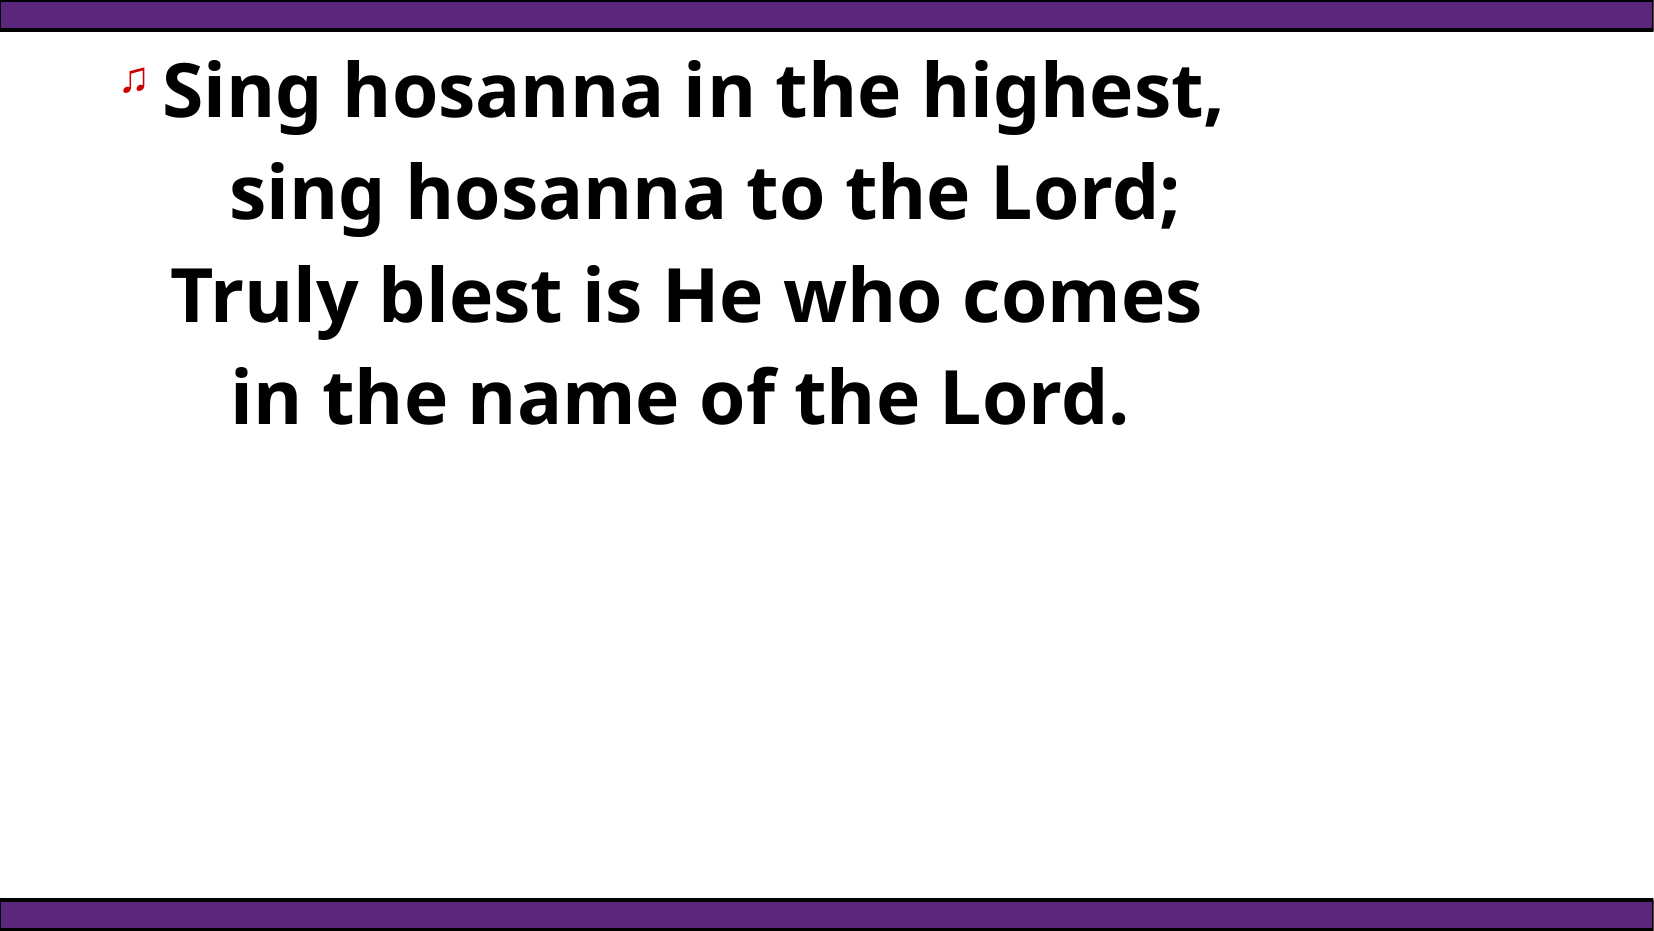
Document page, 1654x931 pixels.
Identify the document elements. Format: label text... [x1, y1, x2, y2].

picture [0, 31, 1654, 900]
text_box [0, 0, 1654, 31]
text_box [0, 900, 1654, 931]
text_box ♫ Sing hosanna in the highest, sing hosanna to the Lord; Truly blest is He who comes in the name of the Lord. [60, 30, 1606, 445]
